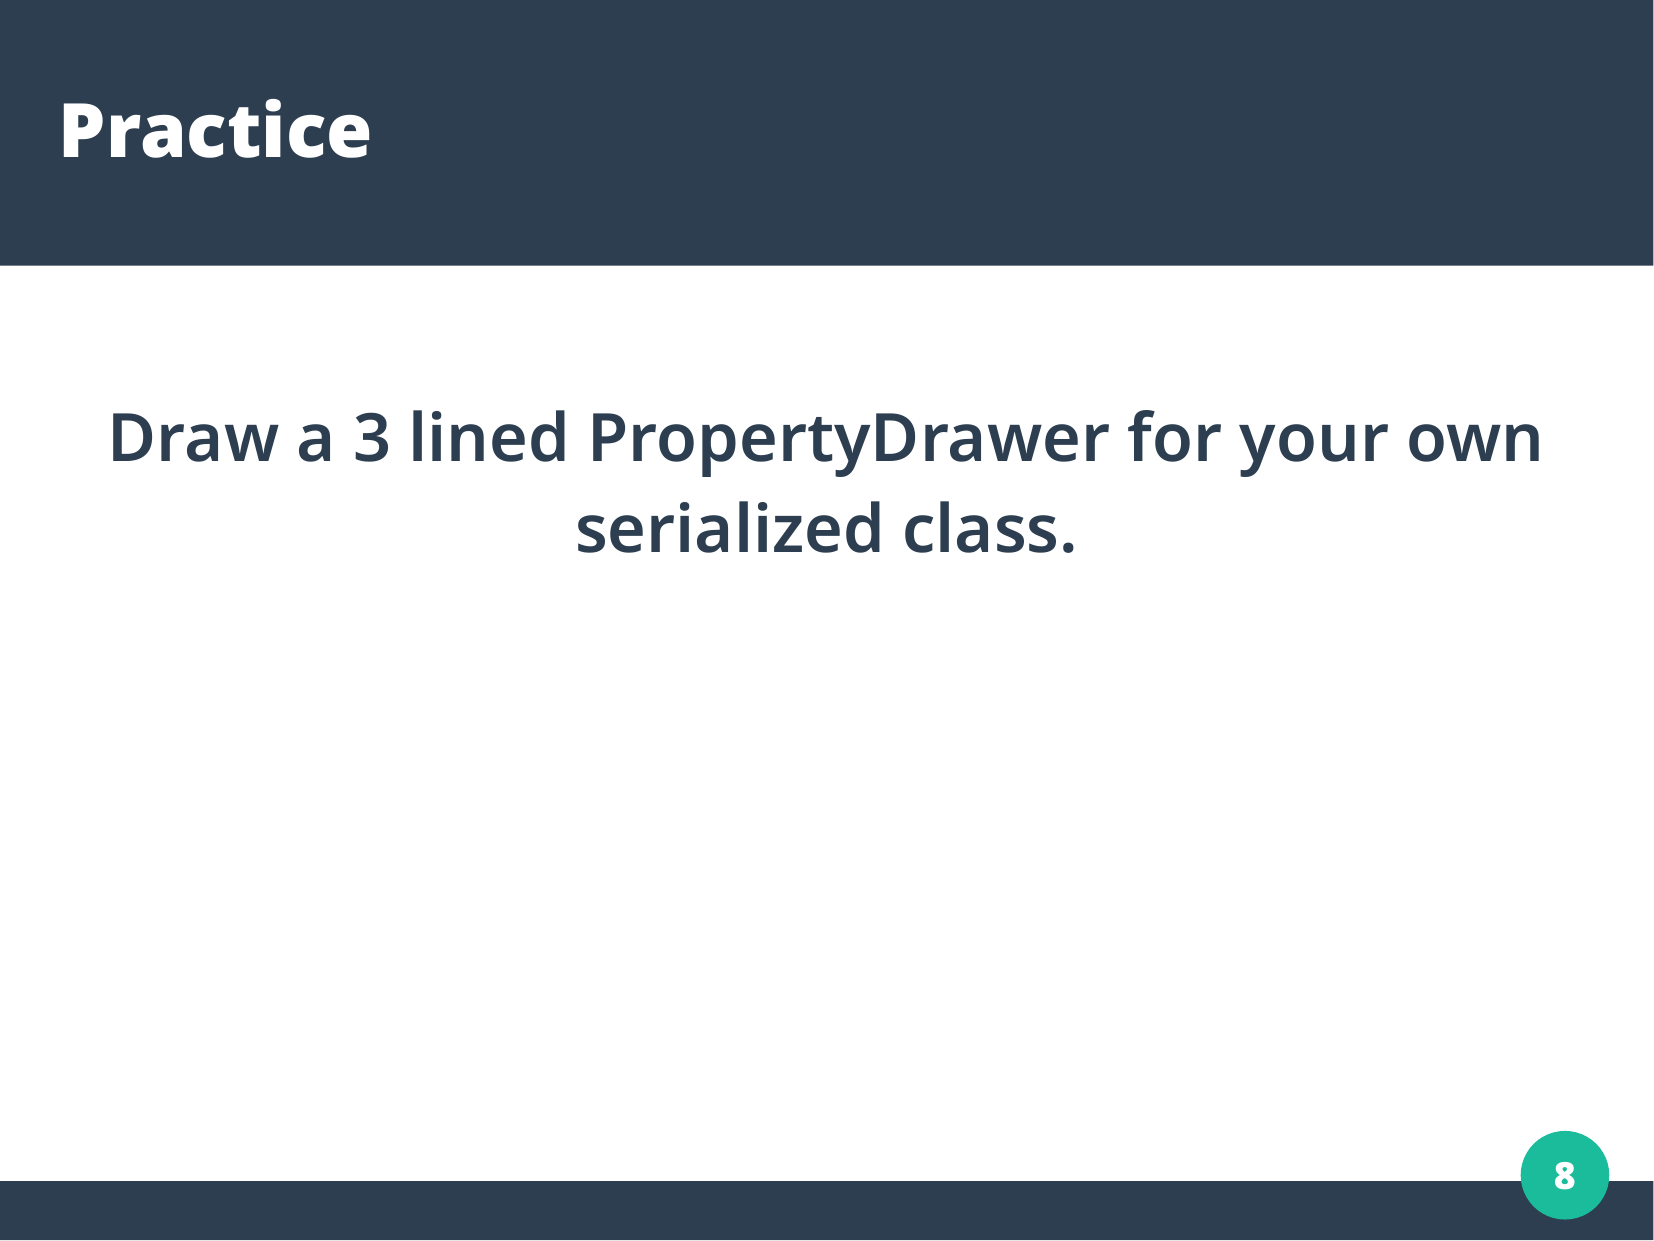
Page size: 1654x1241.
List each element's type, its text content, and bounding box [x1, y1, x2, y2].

title Practice [59, 49, 1595, 207]
list Draw a 3 lined PropertyDrawer for your own serialized class. [59, 324, 1595, 638]
